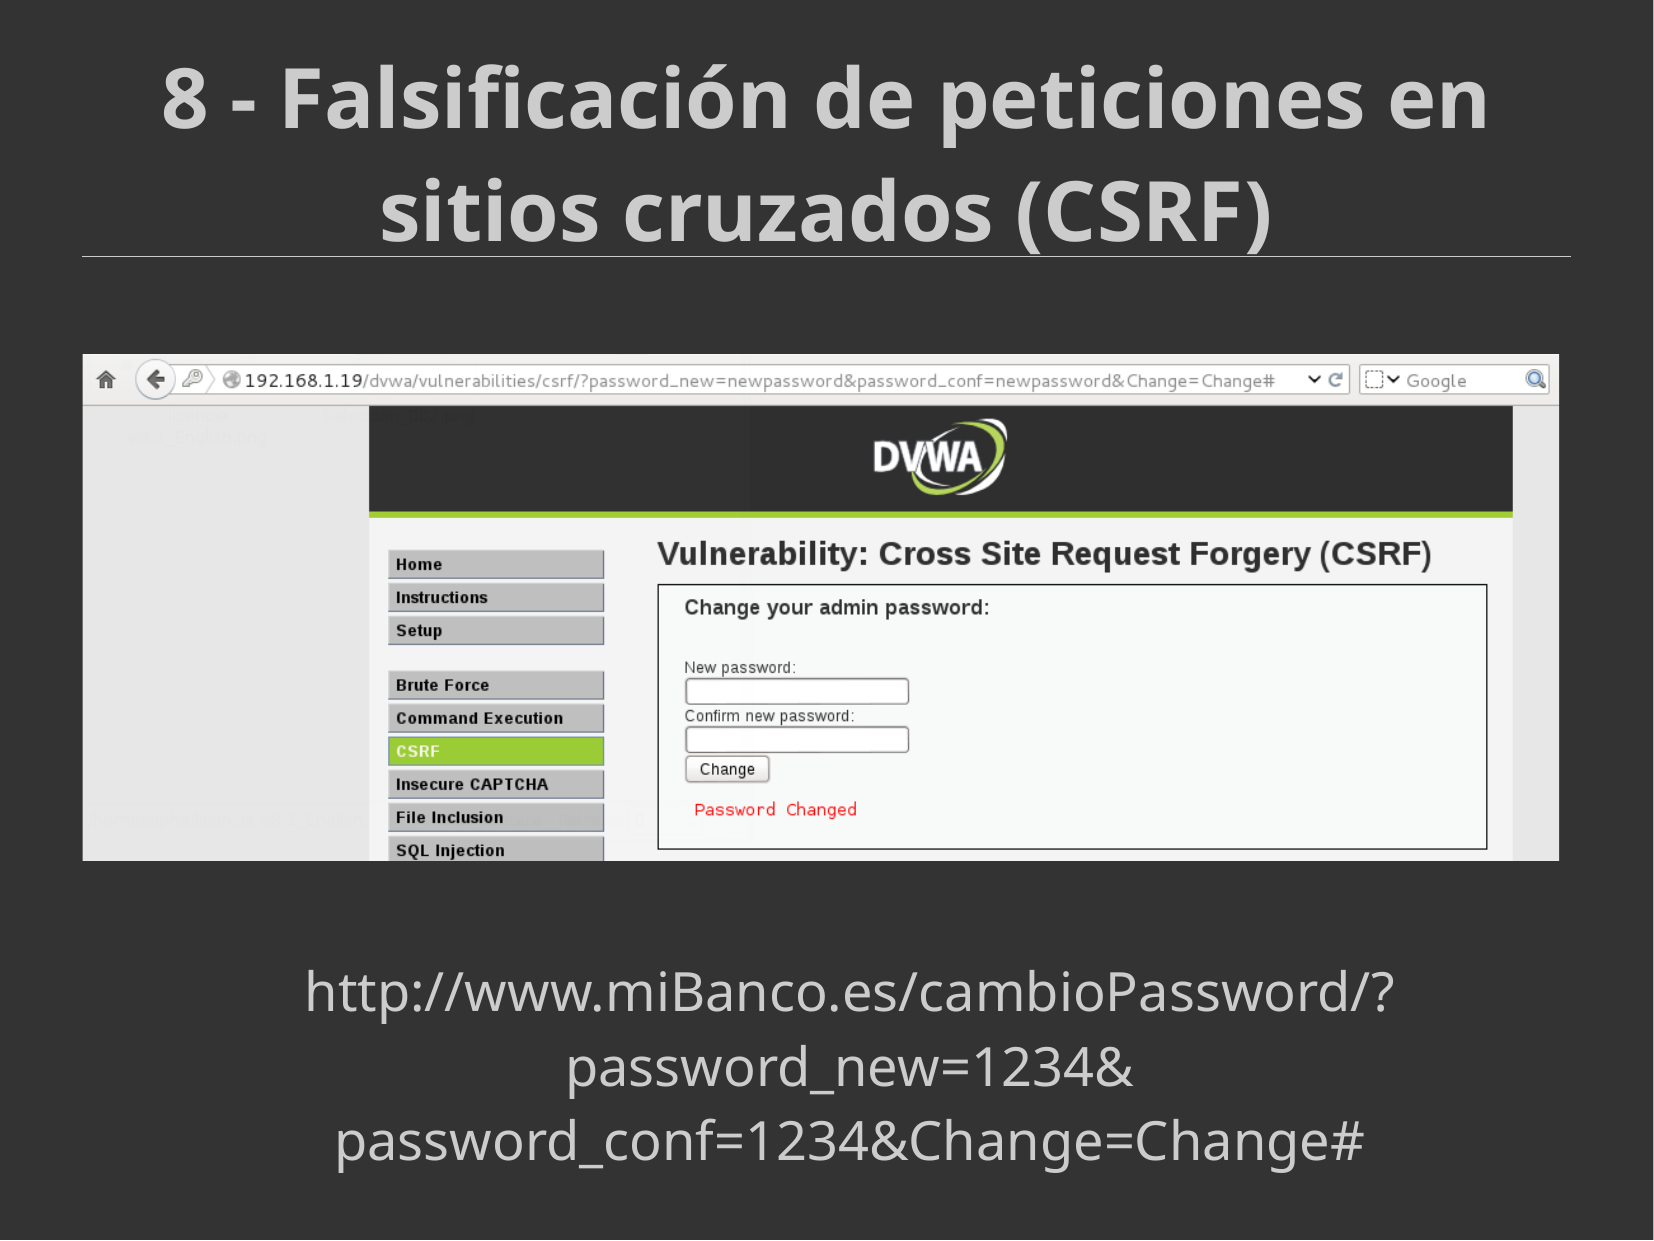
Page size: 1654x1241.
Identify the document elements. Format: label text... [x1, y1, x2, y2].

picture [82, 354, 1560, 861]
subtitle http://www.miBanco.es/cambioPassword/?password_new=1234& password_conf=1234&Change=Change# [106, 967, 1595, 1163]
title 8 - Falsificación de peticiones en sitios cruzados (CSRF) [82, 49, 1571, 257]
